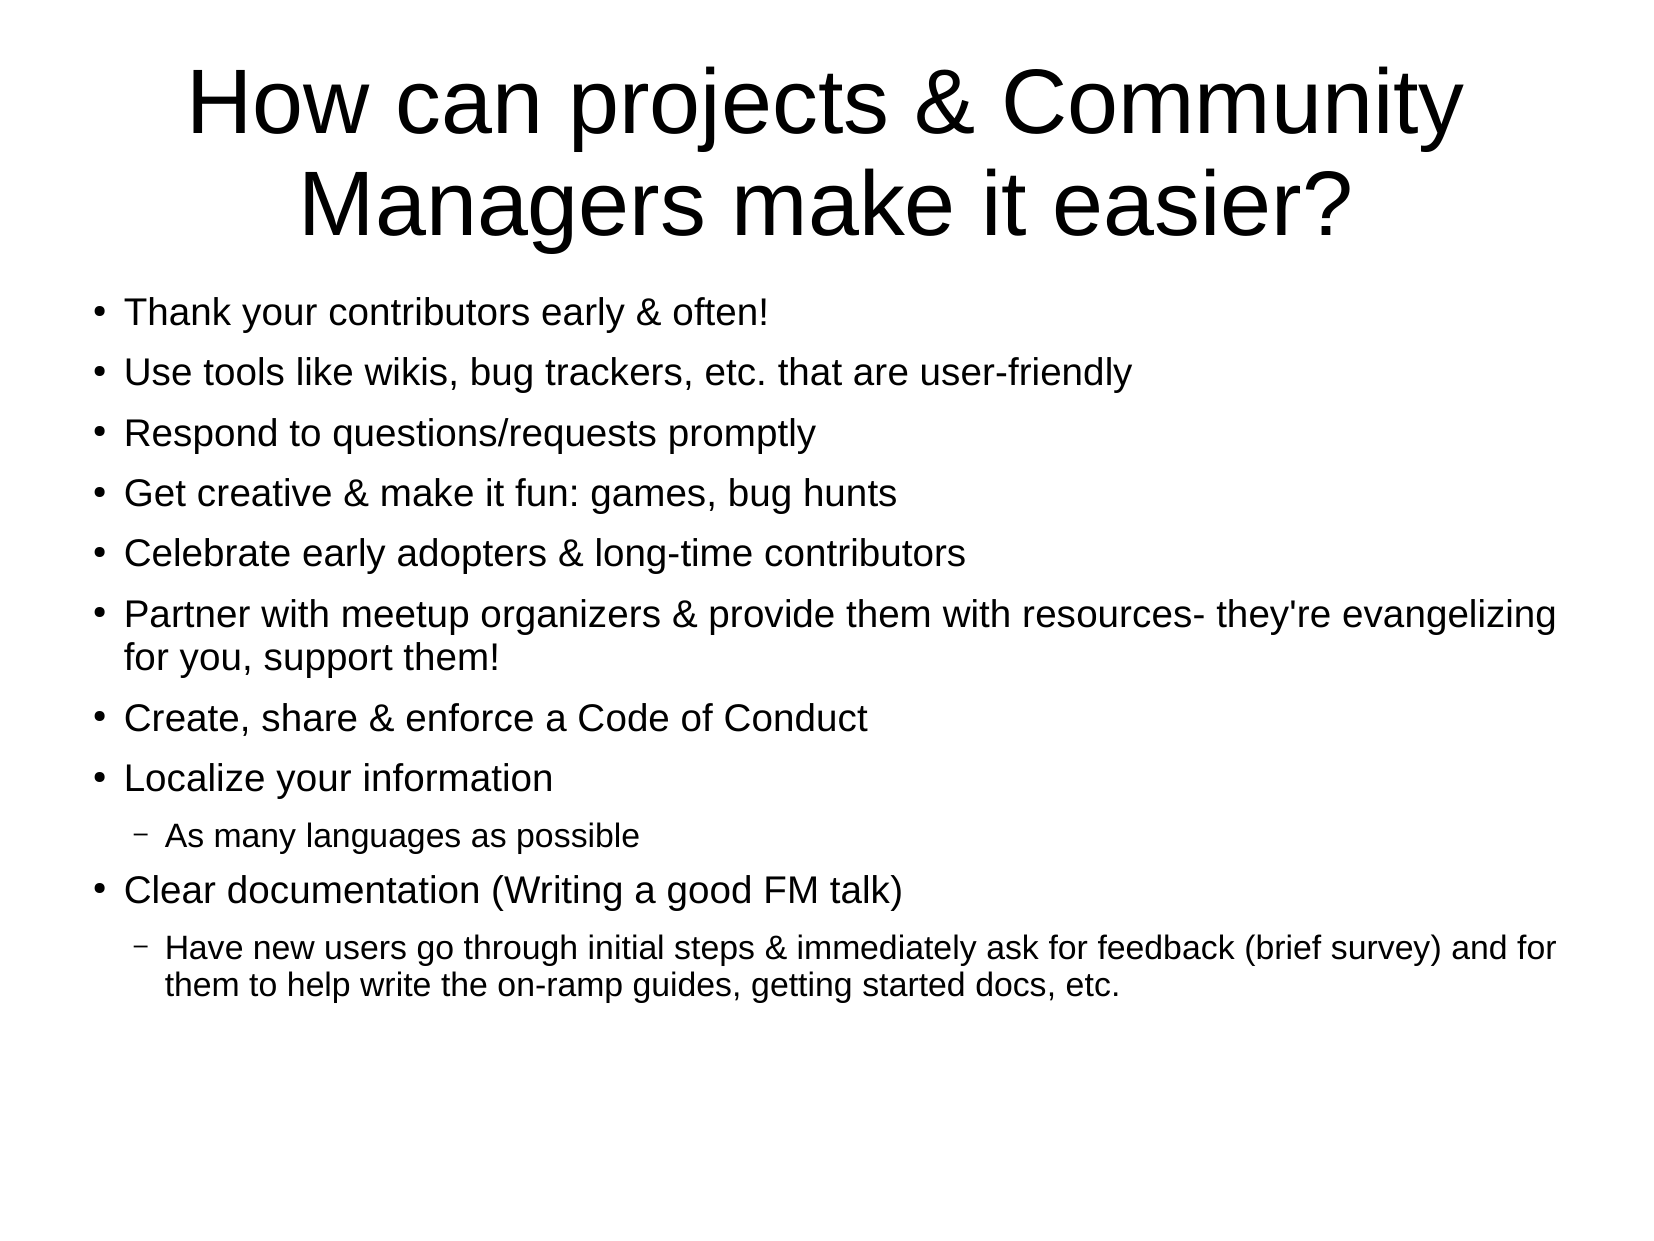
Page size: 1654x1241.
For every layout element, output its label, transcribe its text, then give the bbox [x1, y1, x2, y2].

list Thank your contributors early & often! Use tools like wikis, bug trackers, etc. that are user-friendly Respond to questions/requests promptly Get creative & make it fun: games, bug hunts Celebrate early adopters & long-time contributors Partner with meetup organizers & provide them with resources- they're evangelizing for you, support them! Create, share & enforce a Code of Conduct Localize your information As many languages as possible Clear documentation (Writing a good FM talk) Have new users go through initial steps & immediately ask for feedback (brief survey) and for them to help write the on-ramp guides, getting started docs, etc. [82, 290, 1571, 1010]
title How can projects & Community Managers make it easier? [82, 49, 1571, 257]
